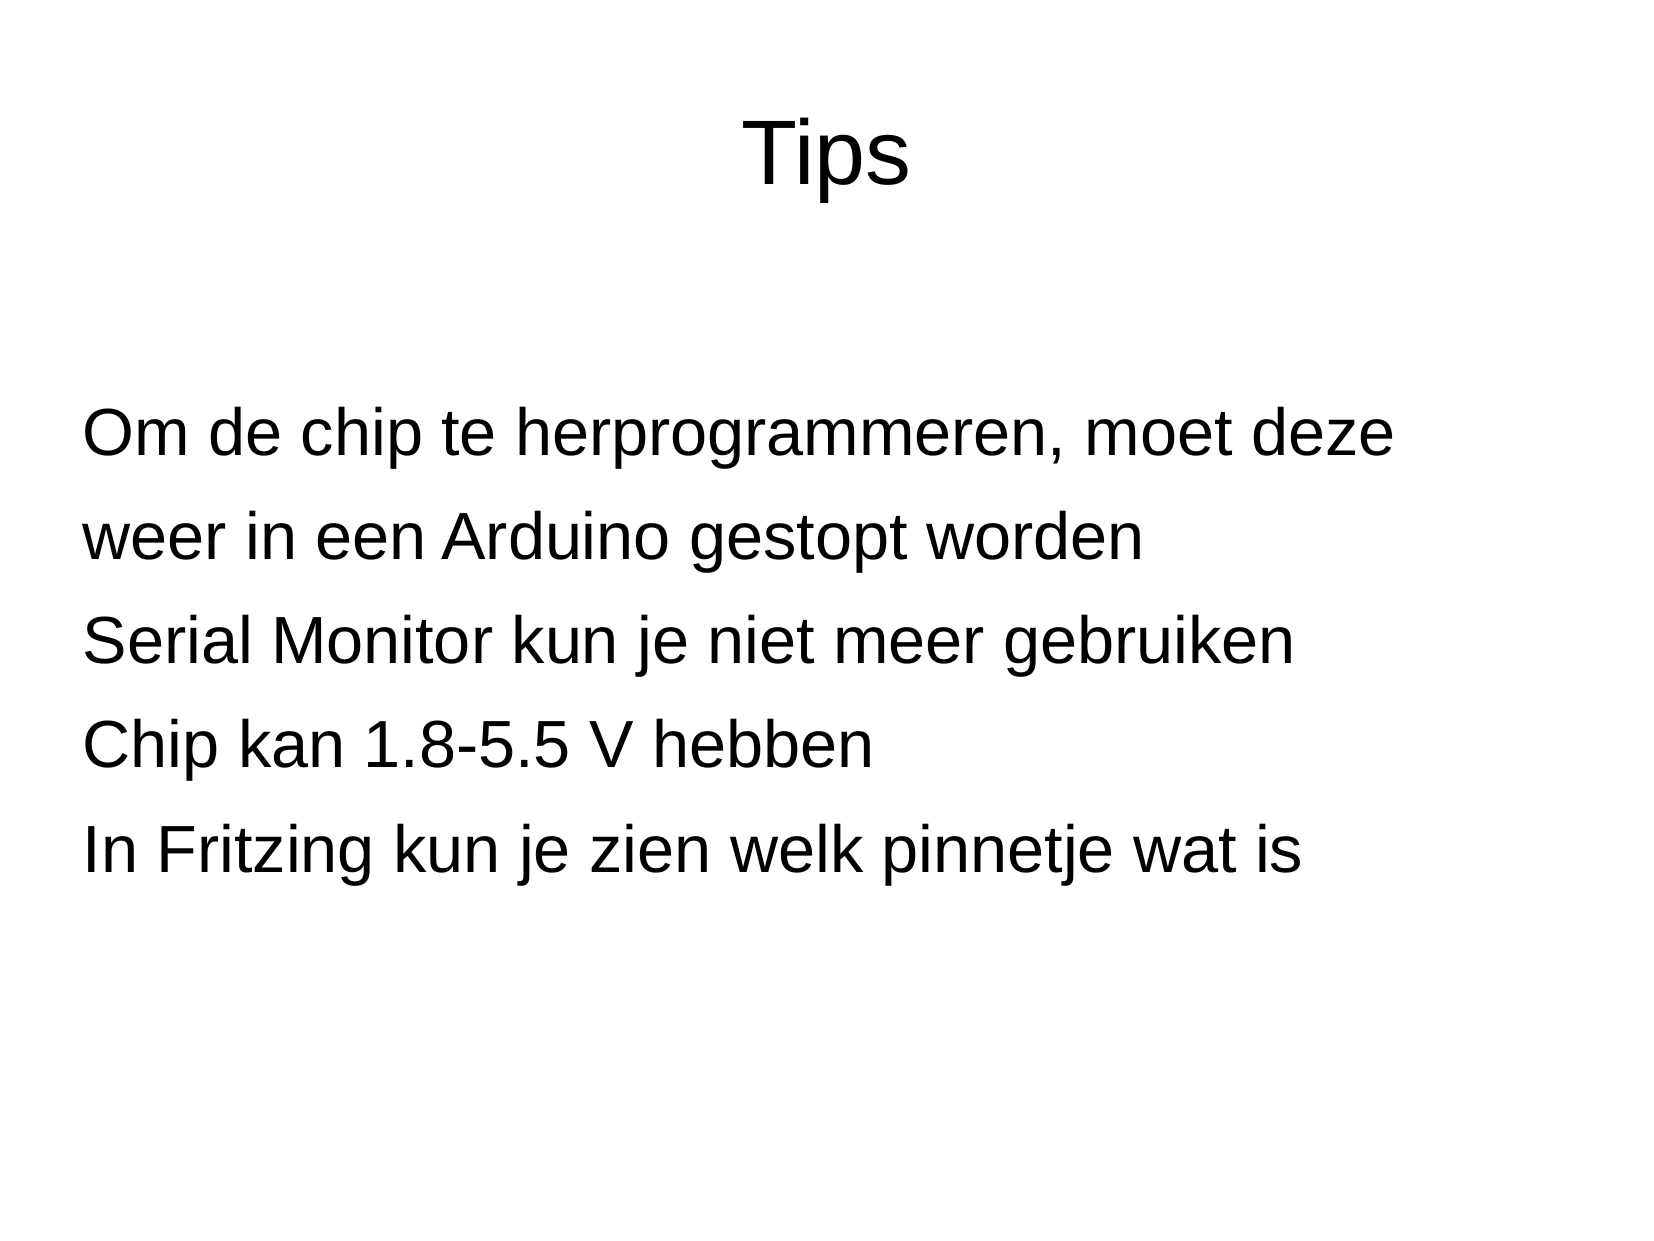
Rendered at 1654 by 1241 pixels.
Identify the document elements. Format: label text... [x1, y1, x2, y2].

list Om de chip te herprogrammeren, moet deze weer in een Arduino gestopt worden Serial Monitor kun je niet meer gebruiken Chip kan 1.8-5.5 V hebben In Fritzing kun je zien welk pinnetje wat is [82, 290, 1571, 1010]
title Tips [82, 49, 1571, 257]
